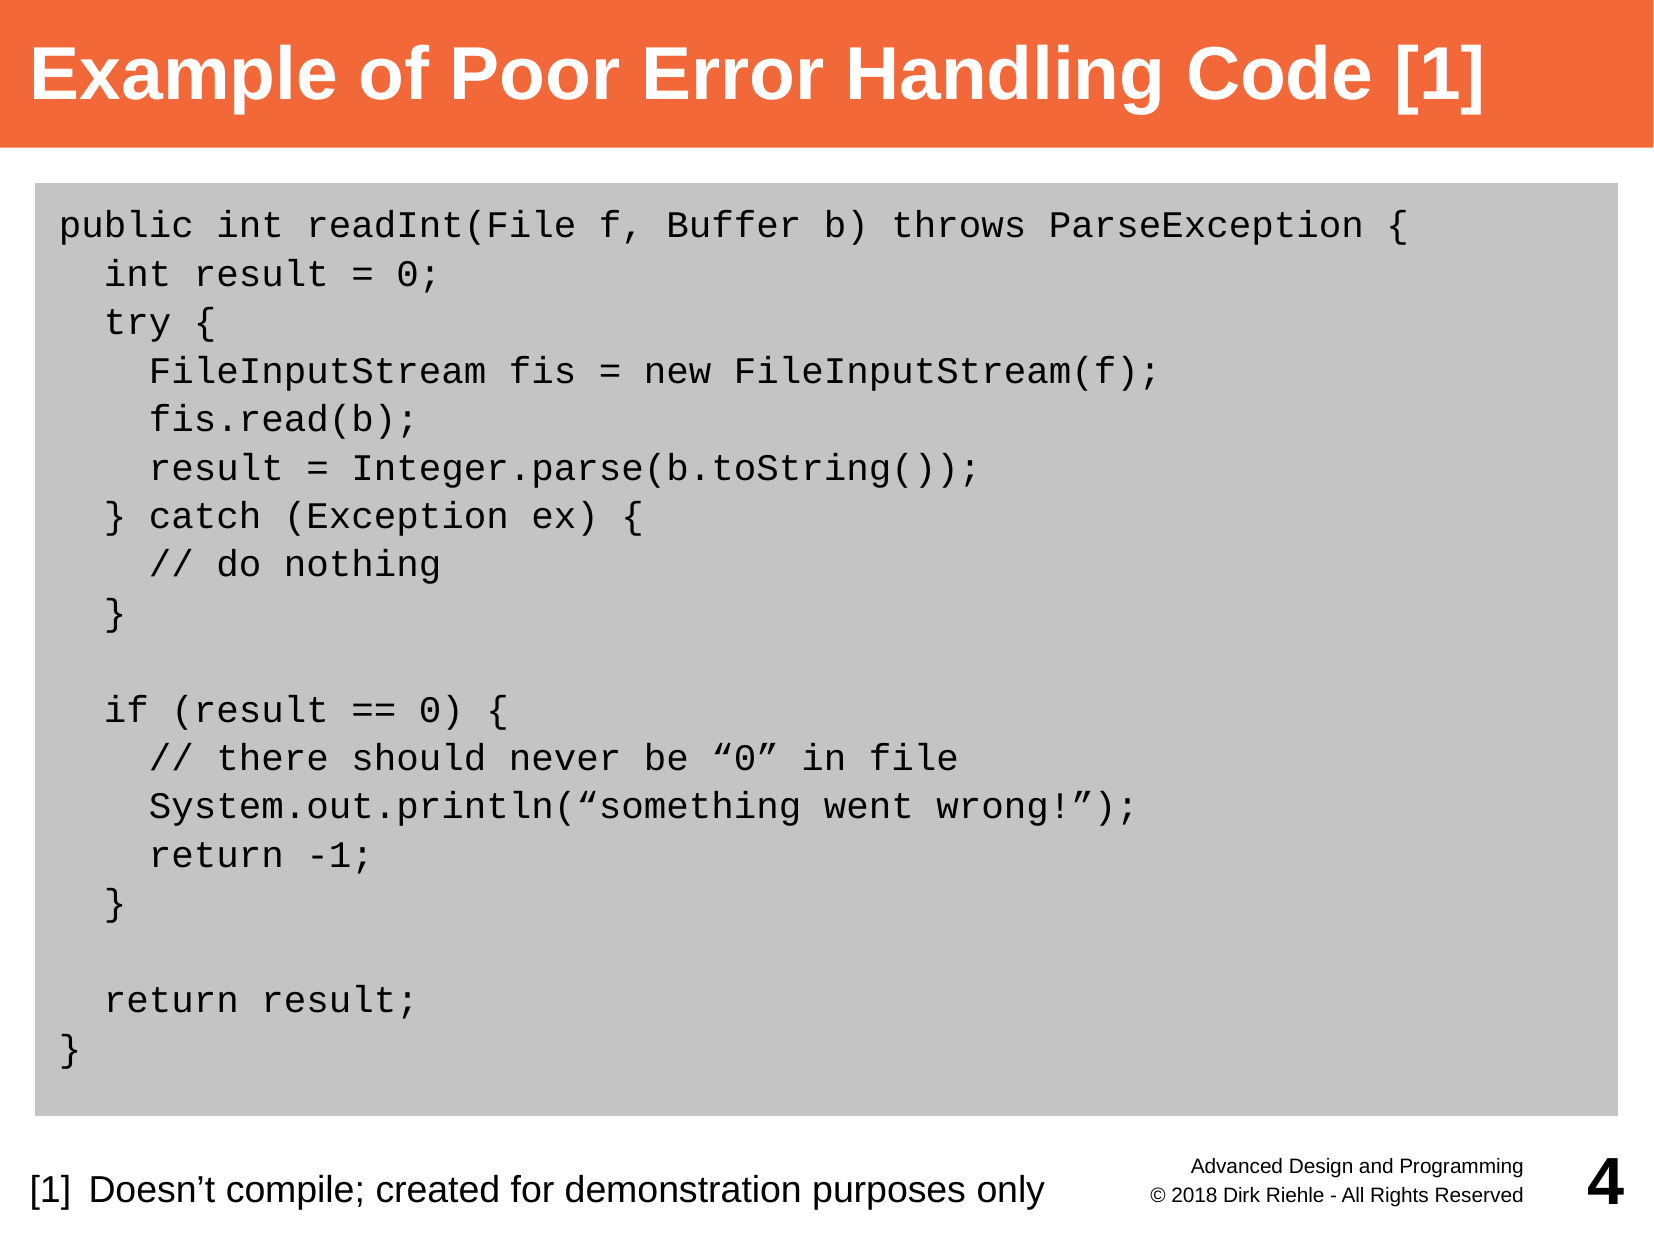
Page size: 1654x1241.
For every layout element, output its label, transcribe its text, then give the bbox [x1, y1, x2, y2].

list public int readInt(File f, Buffer b) throws ParseException { int result = 0; try { FileInputStream fis = new FileInputStream(f); fis.read(b); result = Integer.parse(b.toString()); } catch (Exception ex) { // do nothing } if (result == 0) { // there should never be “0” in file System.out.println(“something went wrong!”); return -1; } return result; } [29, 177, 1625, 1123]
text_box [1] Doesn’t compile; created for demonstration purposes only [0, 1003, 1182, 1241]
title Example of Poor Error Handling Code [1] [0, 0, 1654, 148]
